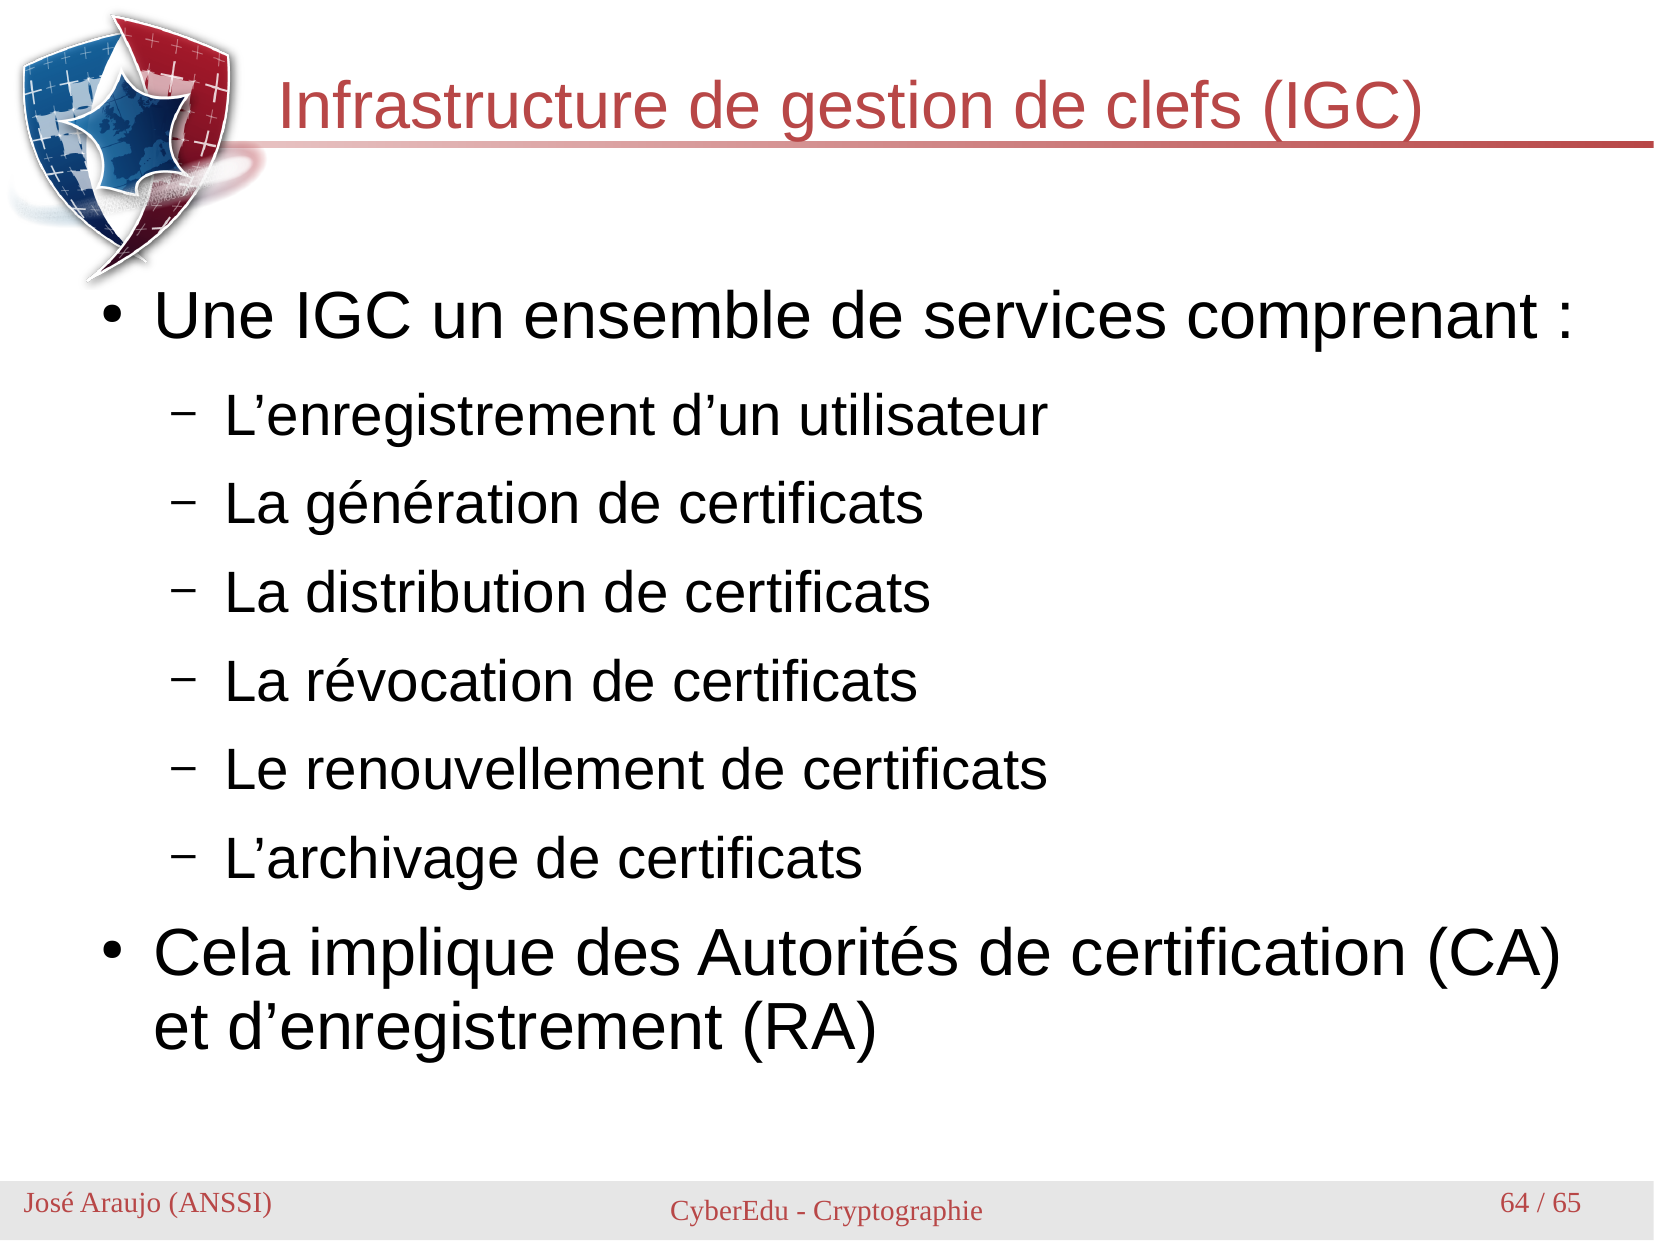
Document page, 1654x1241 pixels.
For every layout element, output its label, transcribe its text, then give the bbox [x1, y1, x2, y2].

picture [0, 0, 272, 290]
title Infrastructure de gestion de clefs (IGC) [277, 49, 1642, 237]
list Une IGC un ensemble de services comprenant : L’enregistrement d’un utilisateur La génération de certificats La distribution de certificats La révocation de certificats Le renouvellement de certificats L’archivage de certificats Cela implique des Autorités de certification (CA) et d’enregistrement (RA) [82, 278, 1595, 1170]
